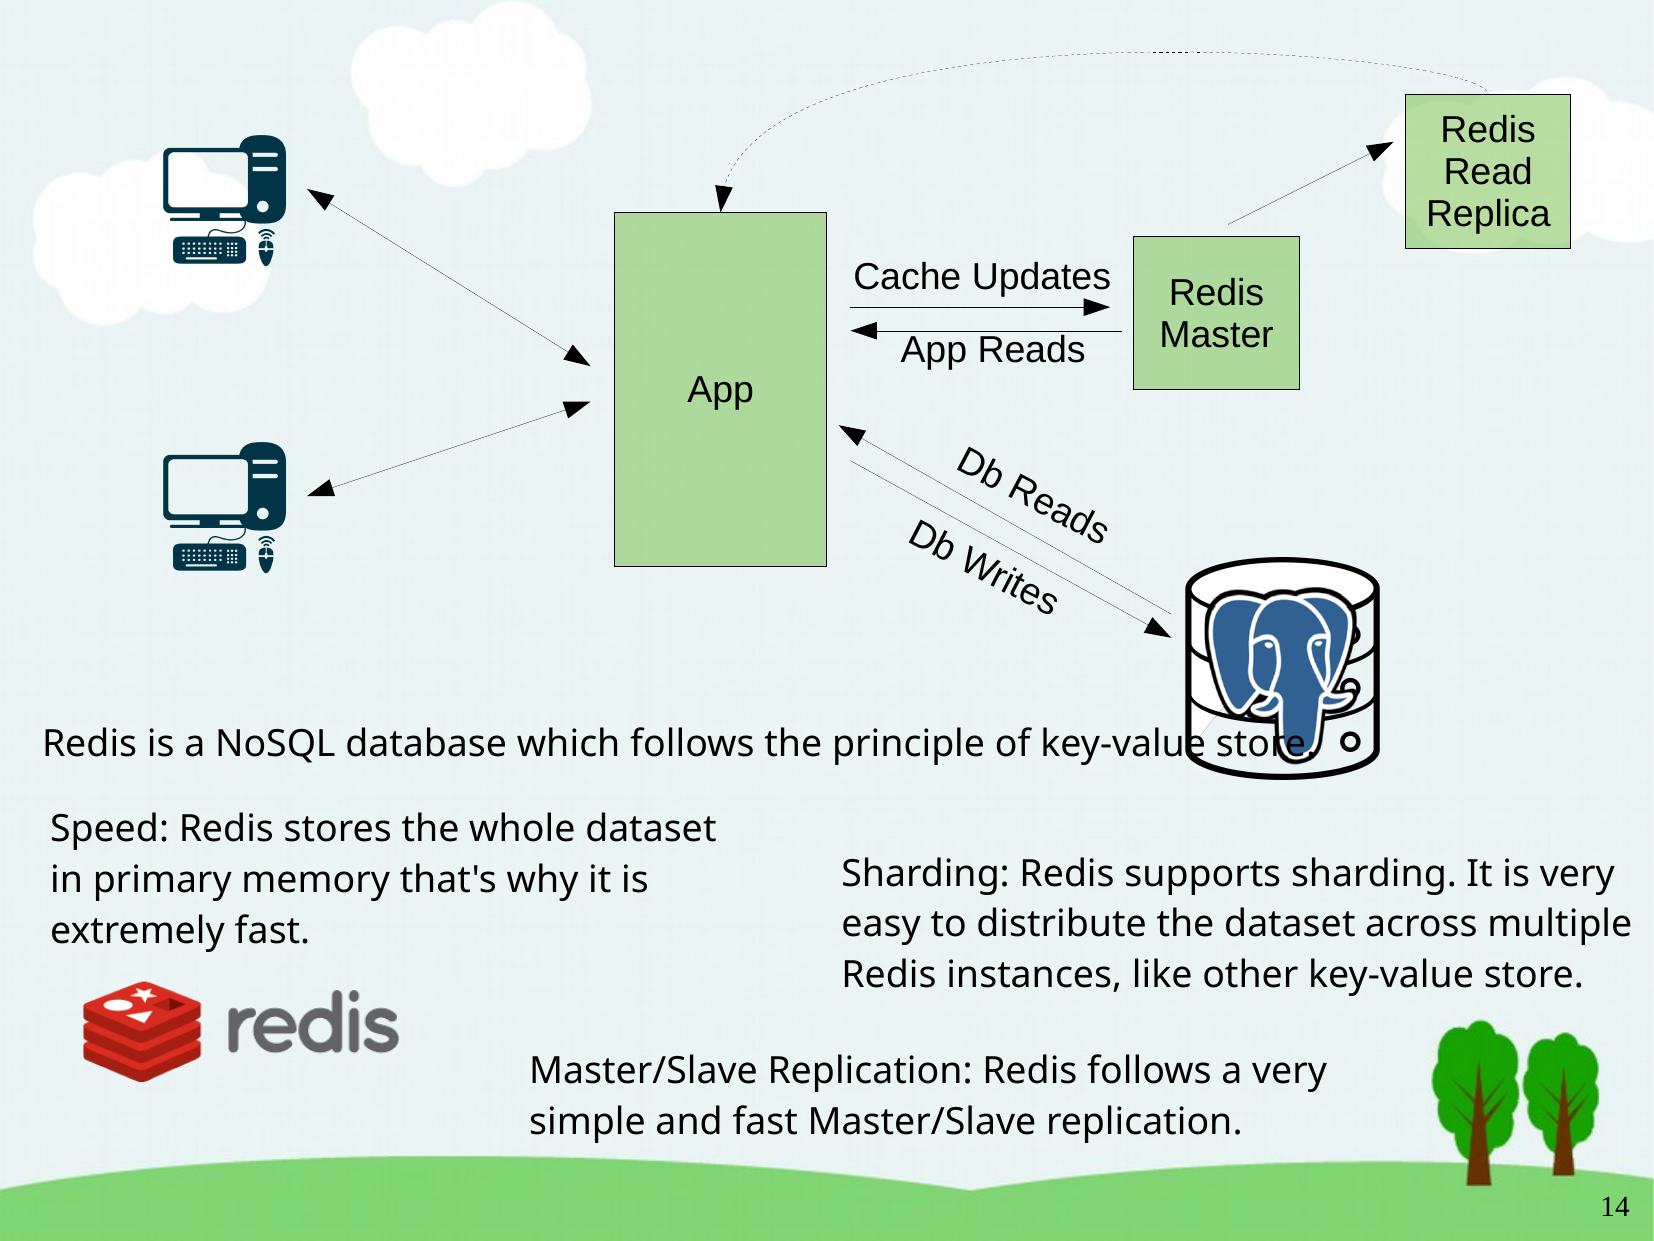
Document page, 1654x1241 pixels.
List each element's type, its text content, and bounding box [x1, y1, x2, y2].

text_box Cache Updates [838, 248, 1127, 305]
text_box Db Reads [934, 425, 1134, 567]
text_box Master/Slave Replication: Redis follows a very simple and fast Master/Slave replication. [514, 1036, 1347, 1152]
picture [0, 0, 1654, 1241]
text_box Redis is a NoSQL database which follows the principle of key-value store. [27, 708, 1099, 774]
text_box Redis Master [1133, 236, 1300, 390]
text_box App Reads [885, 321, 1101, 378]
text_box Sharding: Redis supports sharding. It is very easy to distribute the dataset across multiple Redis instances, like other key-value store. [826, 838, 1654, 1005]
text_box Redis Read Replica [1405, 94, 1571, 249]
text_box Speed: Redis stores the whole dataset in primary memory that's why it is extremely fast. [35, 794, 768, 910]
text_box Db Writes [885, 497, 1084, 638]
text_box App [614, 212, 827, 567]
